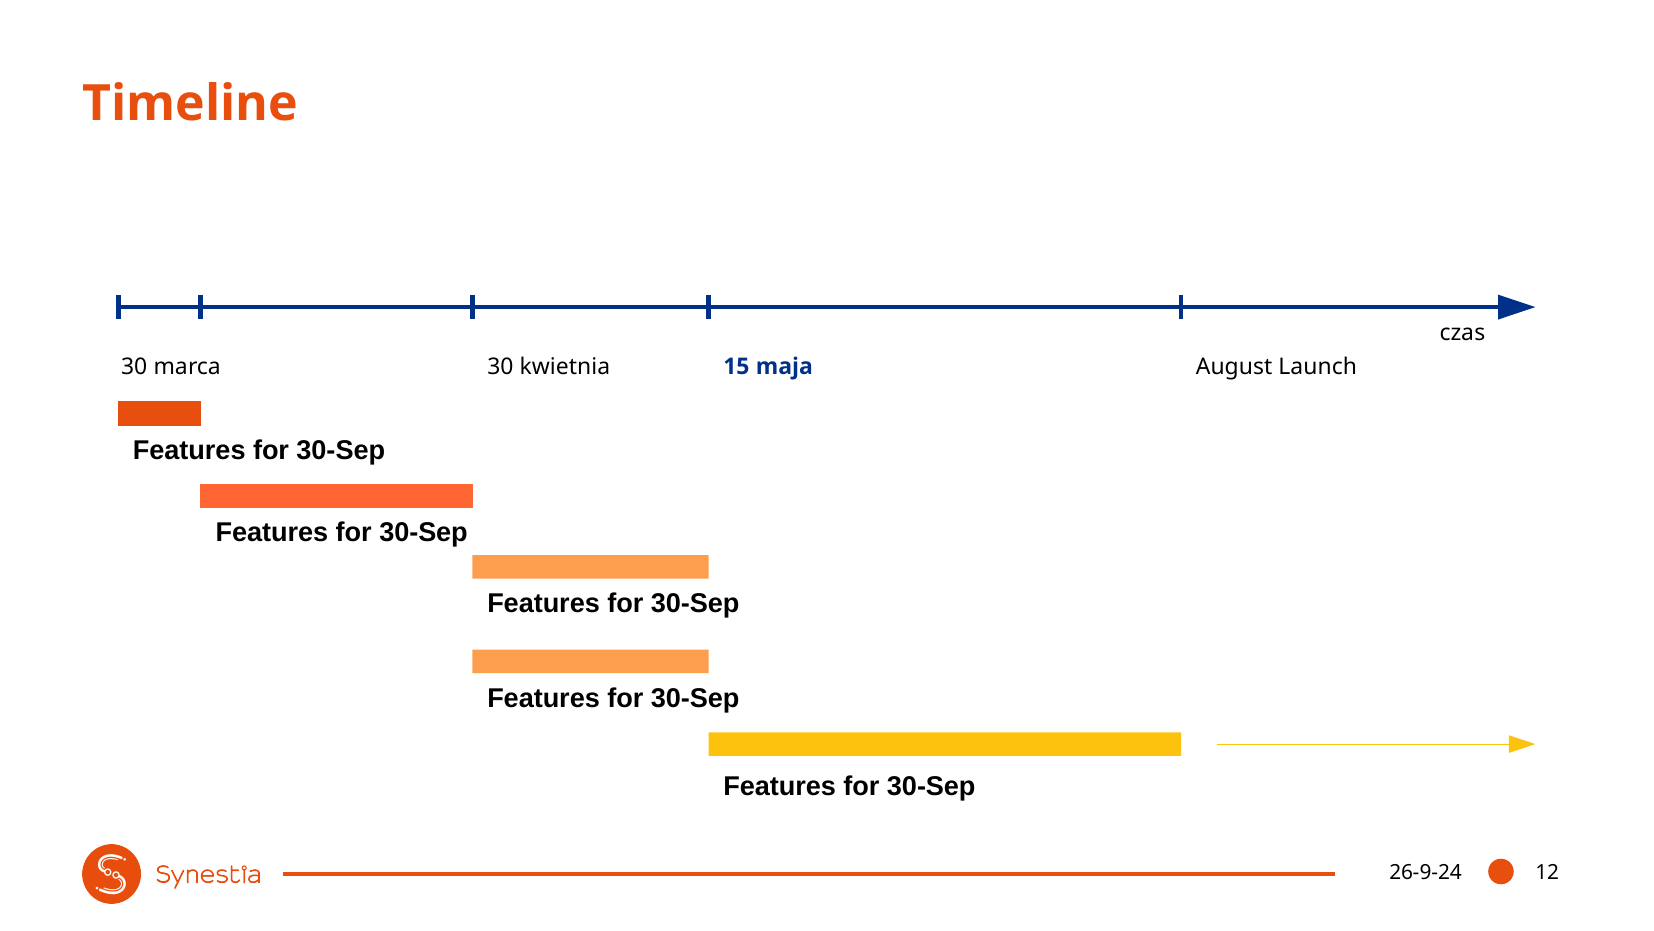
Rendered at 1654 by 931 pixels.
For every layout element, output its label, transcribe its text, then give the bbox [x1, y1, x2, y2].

text_box czas [1311, 311, 1501, 355]
text_box 30 kwietnia [472, 342, 686, 386]
text_box 30 marca [106, 342, 319, 386]
text_box 15 maja [708, 342, 922, 386]
text_box Features for 30-Sep [472, 580, 1087, 626]
text_box August Launch [1181, 342, 1394, 386]
text_box Features for 30-Sep [472, 675, 1087, 721]
text_box [118, 401, 201, 426]
text_box [472, 649, 709, 674]
text_box Features for 30-Sep [118, 427, 733, 473]
text_box Features for 30-Sep [200, 510, 815, 556]
text_box [472, 556, 709, 579]
text_box [708, 732, 1182, 756]
text_box [200, 484, 473, 508]
title Timeline [82, 37, 1571, 166]
text_box Features for 30-Sep [708, 763, 1323, 810]
picture [82, 844, 260, 904]
